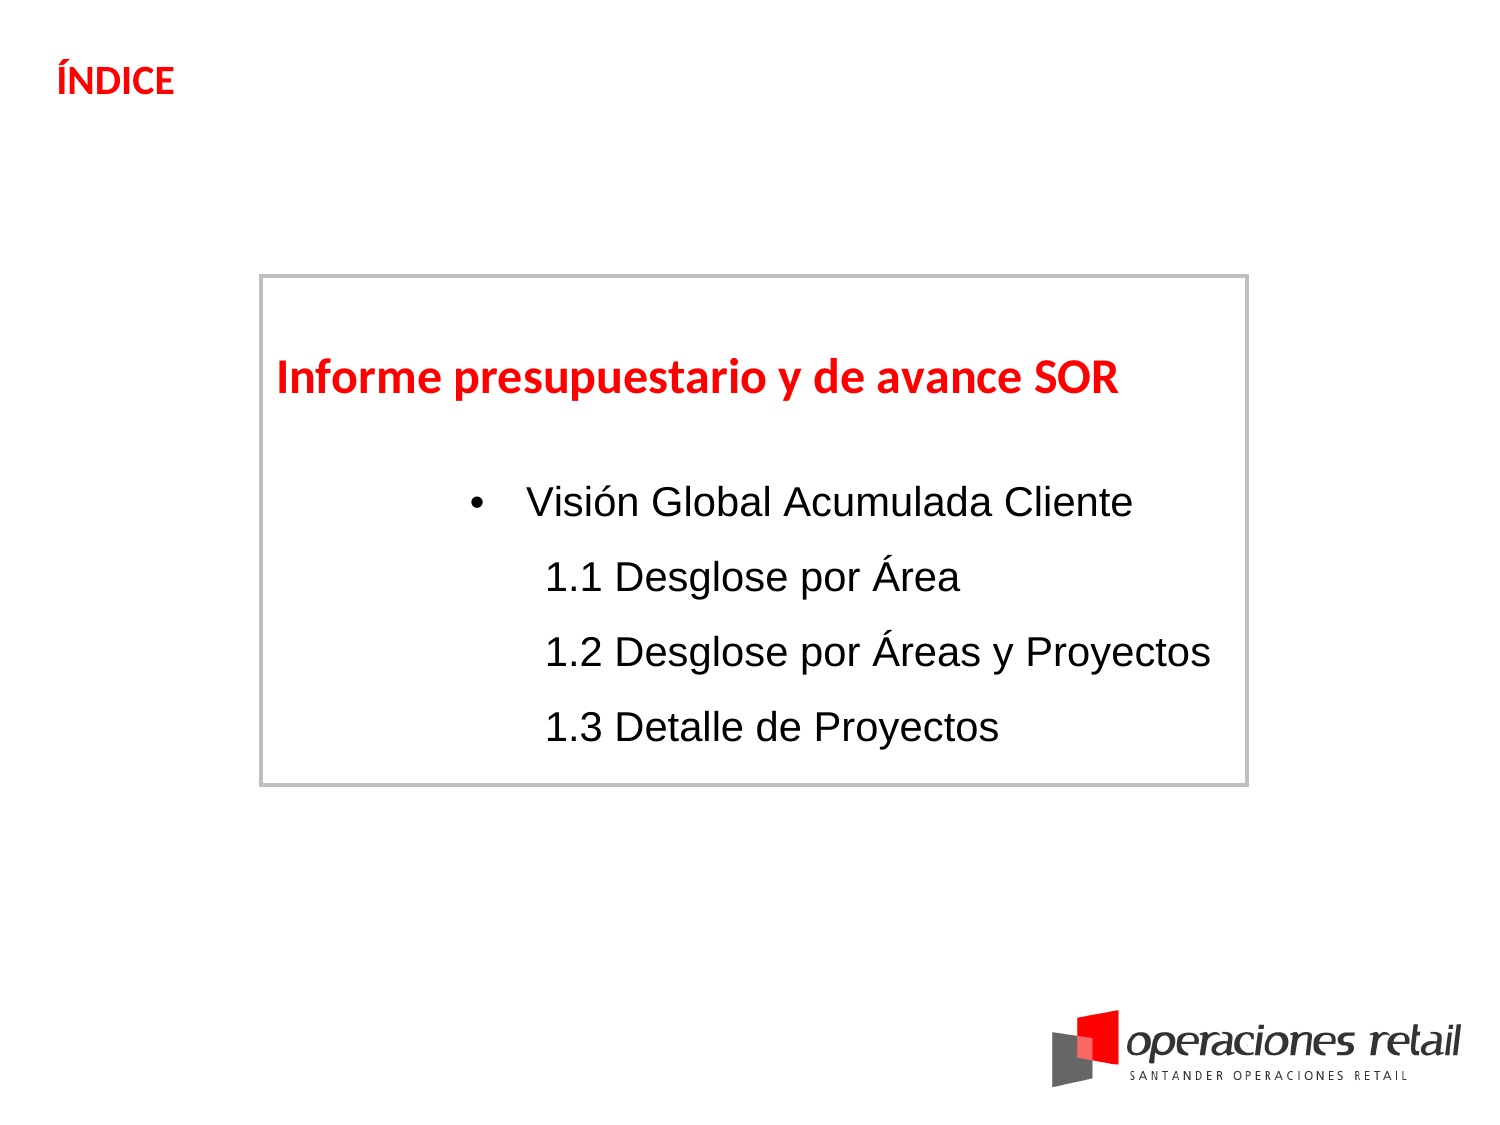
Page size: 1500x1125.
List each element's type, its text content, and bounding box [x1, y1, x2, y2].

text_box ÍNDICE [41, 33, 1459, 122]
text_box Informe presupuestario y de avance SOR [261, 276, 1247, 786]
picture [1041, 999, 1472, 1098]
text_box • Visión Global Acumulada Cliente 1.1 Desglose por Área 1.2 Desglose por Áreas y Proyectos 1.3 Detalle de Proyectos [379, 391, 1500, 758]
